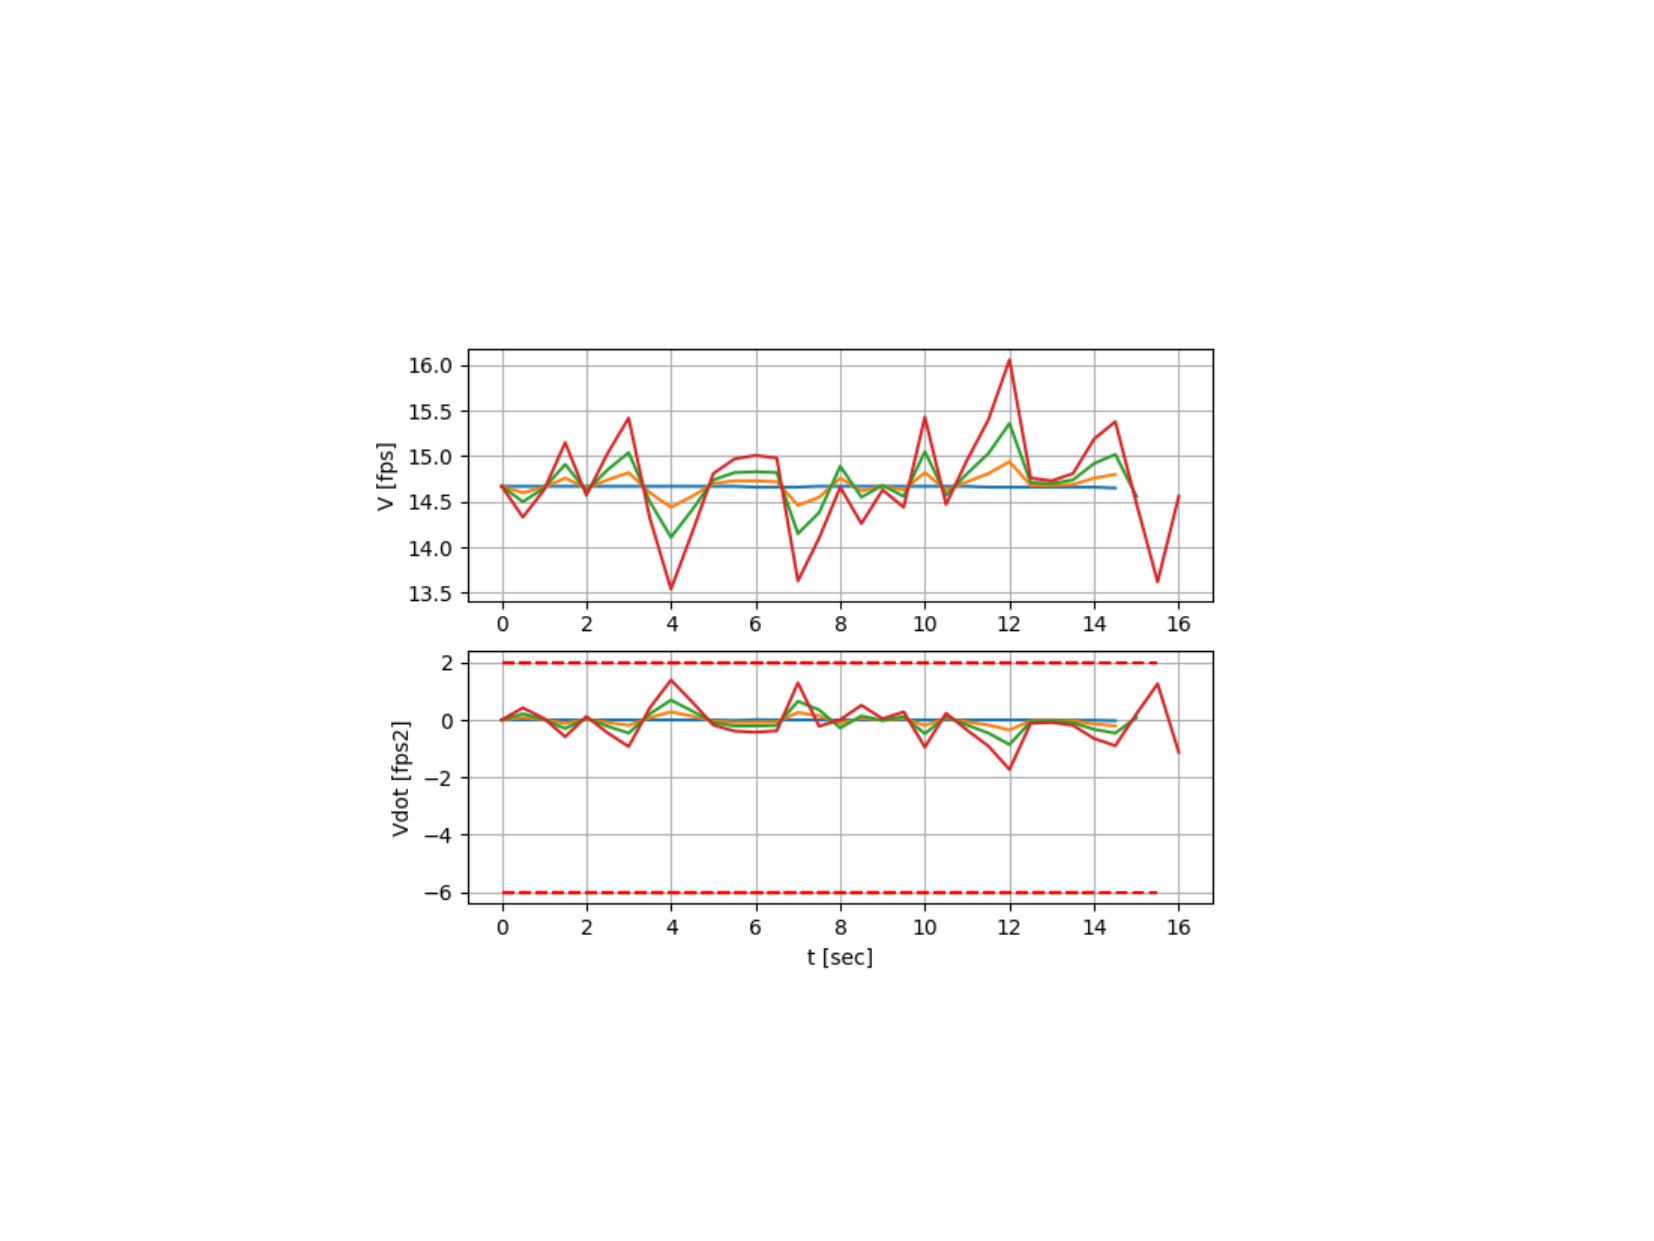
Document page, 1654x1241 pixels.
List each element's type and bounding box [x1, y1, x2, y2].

picture [348, 262, 1309, 983]
